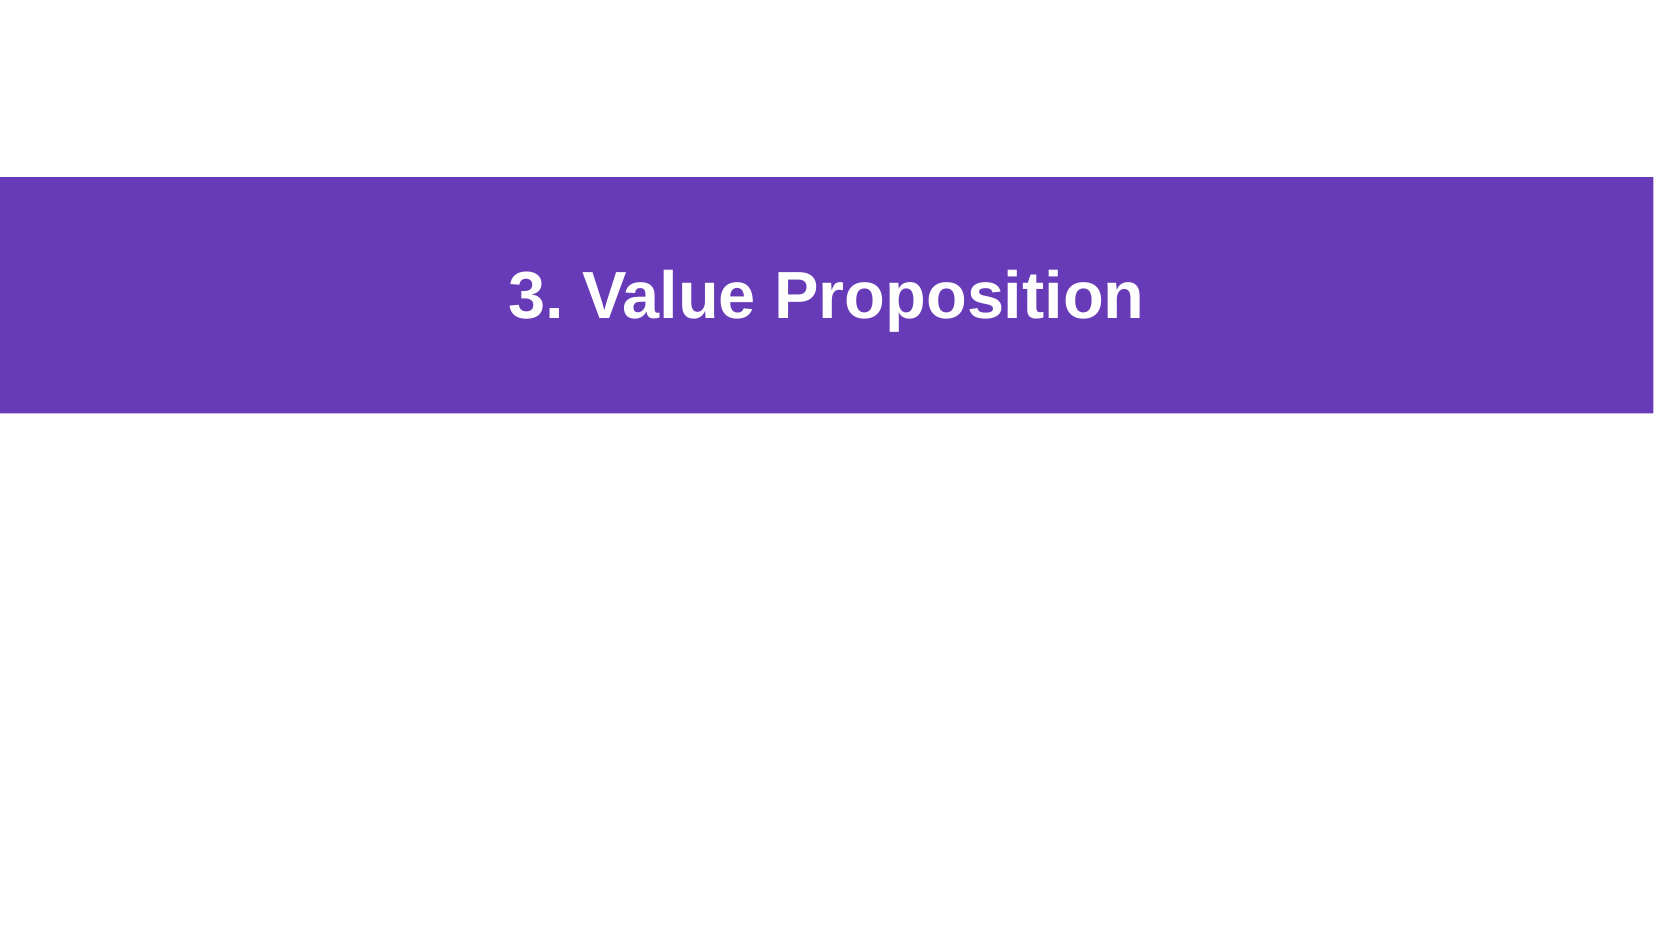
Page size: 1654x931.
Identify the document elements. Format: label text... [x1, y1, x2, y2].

title 3. Value Proposition [0, 177, 1654, 414]
